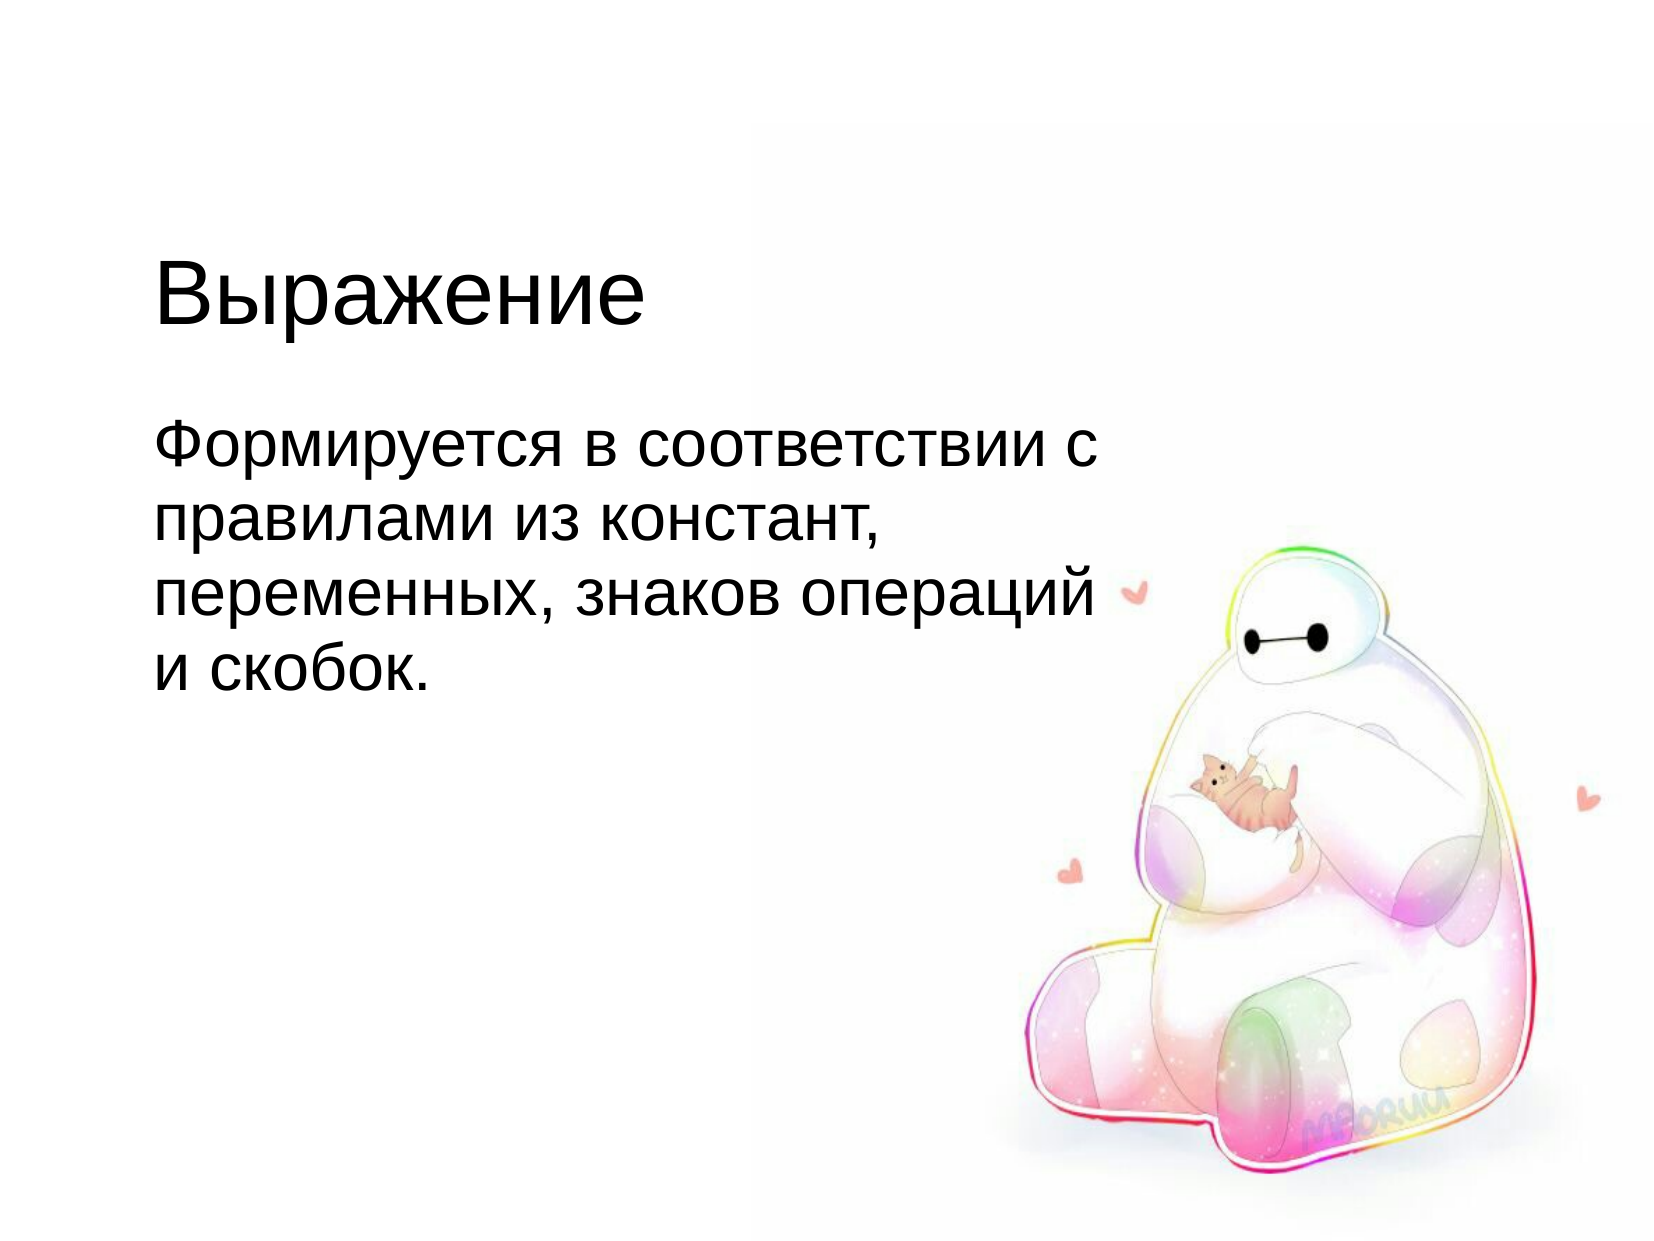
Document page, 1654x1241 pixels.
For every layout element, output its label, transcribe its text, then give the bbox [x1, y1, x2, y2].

picture [751, 123, 1654, 1241]
subtitle Формируется в соответствии с правилами из констант, переменных, знаков операций и скобок. [153, 405, 1217, 705]
title Выражение [153, 188, 1371, 397]
